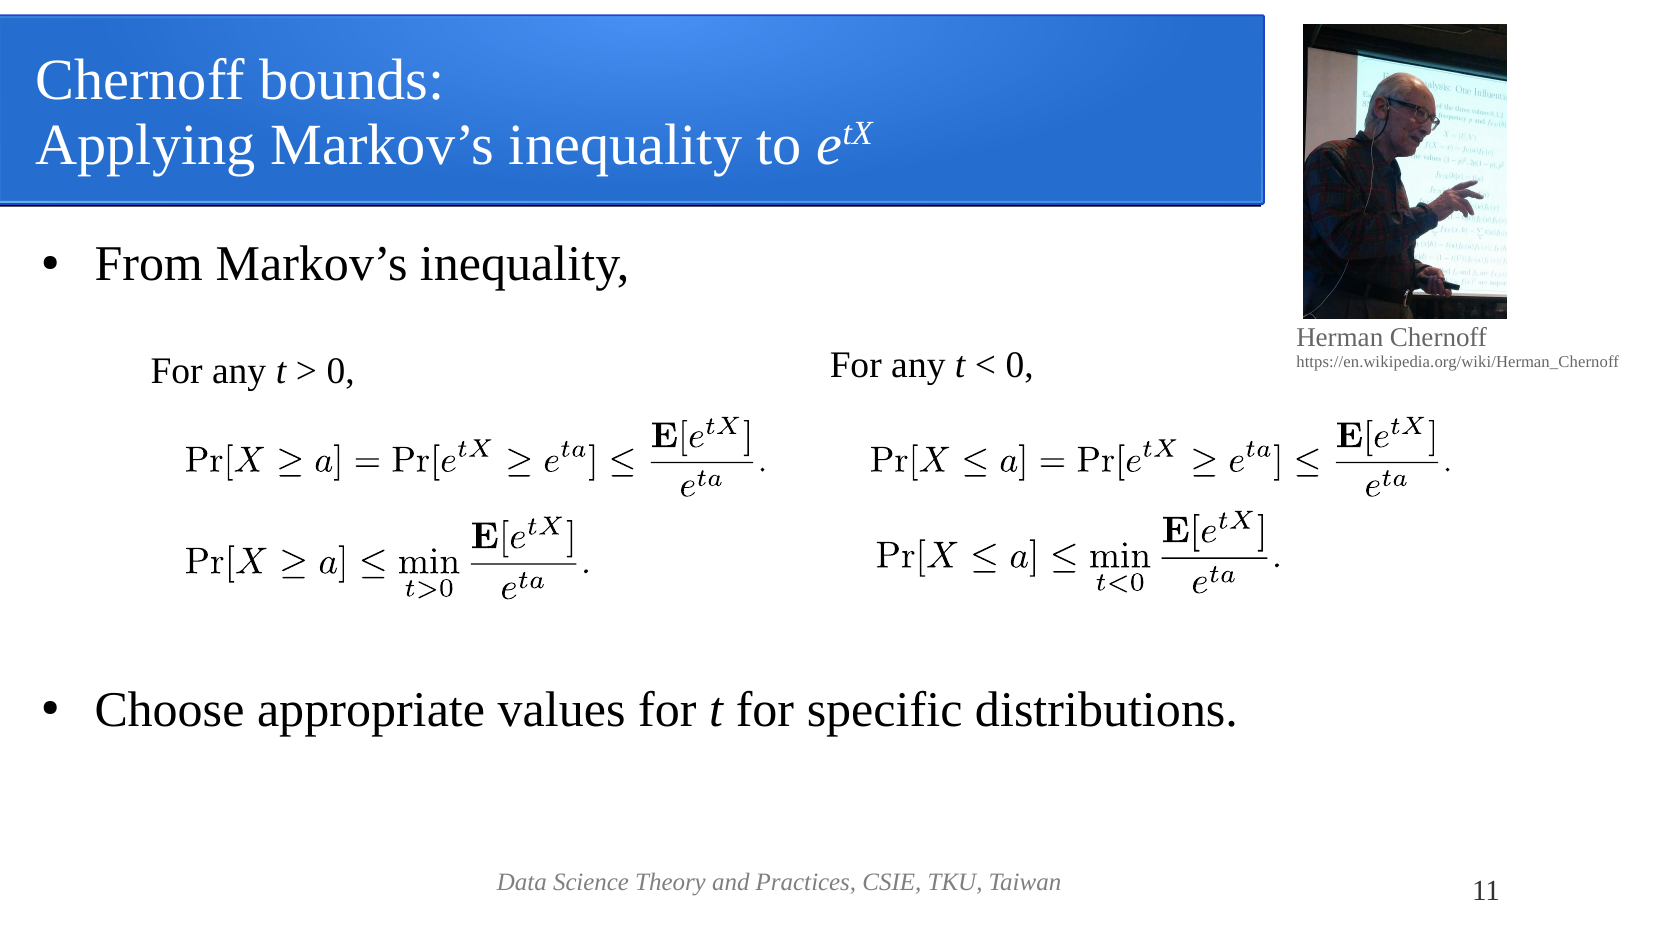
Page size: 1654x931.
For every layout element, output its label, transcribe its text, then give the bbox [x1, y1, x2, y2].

picture [875, 510, 1280, 594]
picture [184, 516, 589, 600]
text_box For any t > 0, [135, 342, 420, 399]
text_box Herman Chernoff https://en.wikipedia.org/wiki/Herman_Chernoff [1281, 315, 1636, 397]
picture [183, 415, 766, 499]
title Chernoff bounds: Applying Markov’s inequality to etX [35, 35, 1117, 189]
list From Markov’s inequality, Choose appropriate values for t for specific distributions. [23, 236, 1512, 827]
text_box For any t < 0, [814, 336, 1099, 393]
picture [1303, 24, 1507, 315]
picture [868, 415, 1451, 499]
